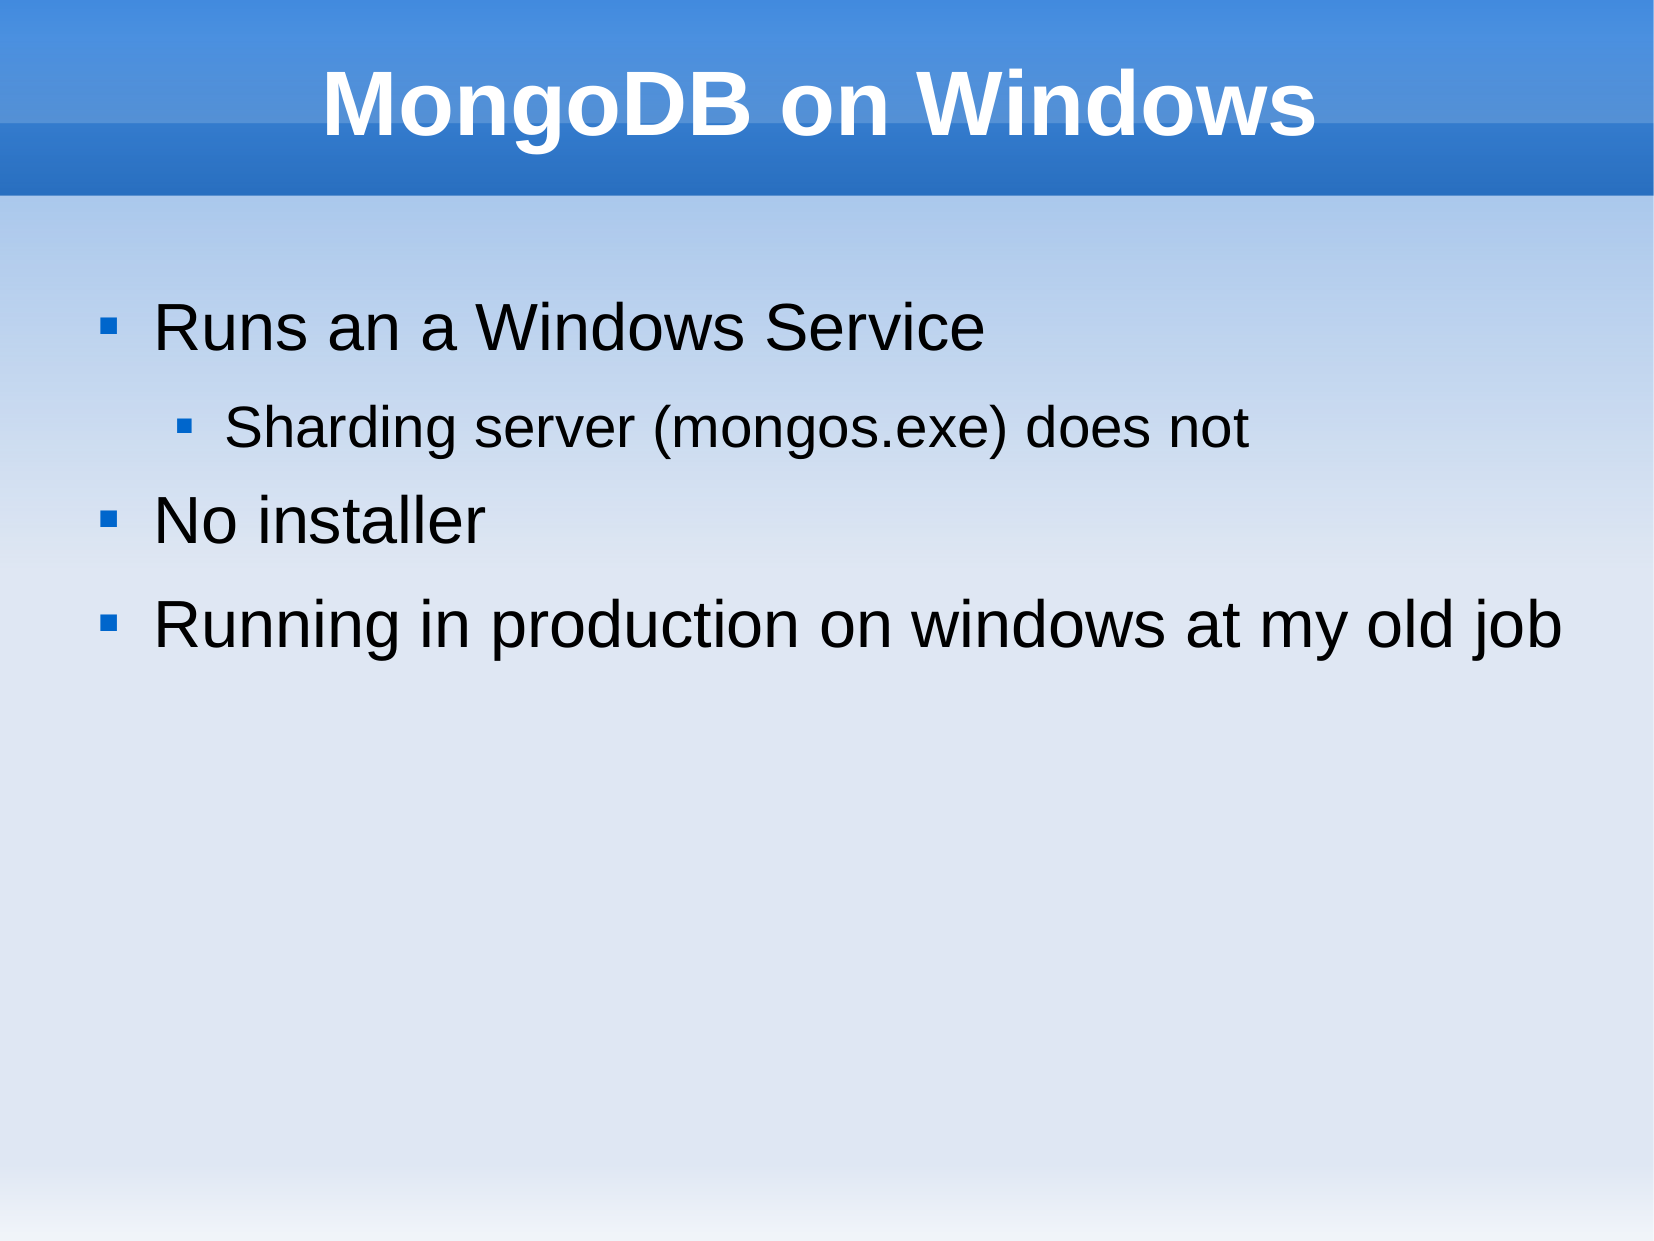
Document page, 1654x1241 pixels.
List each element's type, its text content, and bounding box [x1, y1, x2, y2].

title MongoDB on Windows [76, 0, 1565, 208]
list Runs an a Windows Service Sharding server (mongos.exe) does not No installer Running in production on windows at my old job [82, 290, 1571, 1109]
picture [0, 0, 1654, 1241]
